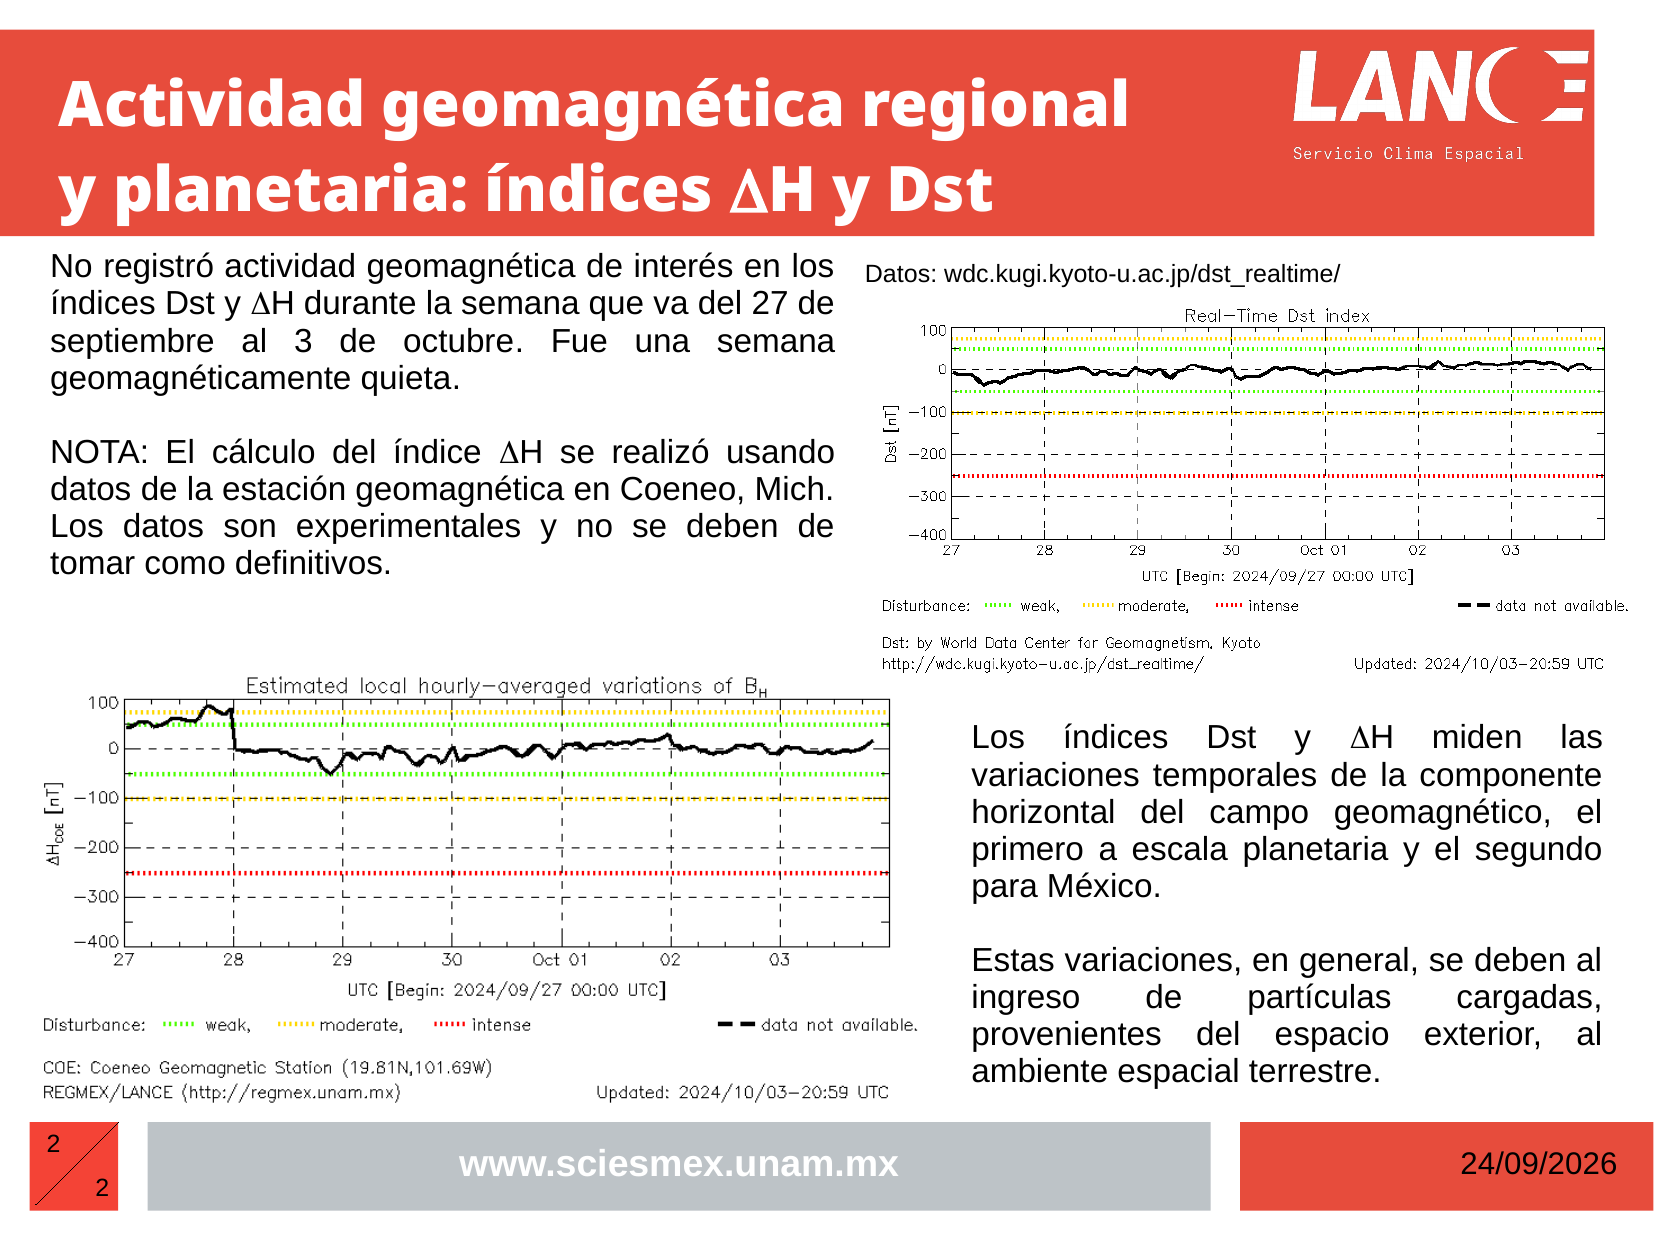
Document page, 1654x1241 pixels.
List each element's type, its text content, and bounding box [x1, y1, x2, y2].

text_box No registró actividad geomagnética de interés en los índices Dst y DH durante la semana que va del 27 de septiembre al 3 de octubre. Fue una semana geomagnéticamente quieta. NOTA: El cálculo del índice DH se realizó usando datos de la estación geomagnética en Coeneo, Mich. Los datos son experimentales y no se deben de tomar como definitivos. [35, 240, 851, 768]
text_box Los índices Dst y DH miden las variaciones temporales de la componente horizontal del campo geomagnético, el primero a escala planetaria y el segundo para México. Estas variaciones, en general, se deben al ingreso de partículas cargadas, provenientes del espacio exterior, al ambiente espacial terrestre. [956, 711, 1619, 1097]
picture [1293, 47, 1589, 162]
text_box Datos: wdc.kugi.kyoto-u.ac.jp/dst_realtime/ [851, 252, 1371, 296]
text_box <número> [31, 1122, 176, 1170]
title Actividad geomagnética regional y planetaria: índices DH y Dst [59, 59, 1312, 207]
text_box 2 [35, 1151, 125, 1209]
picture [34, 289, 1642, 1105]
text_box 03/10/2024 [1424, 1122, 1654, 1205]
text_box www.sciesmex.unam.mx [153, 1122, 1205, 1205]
